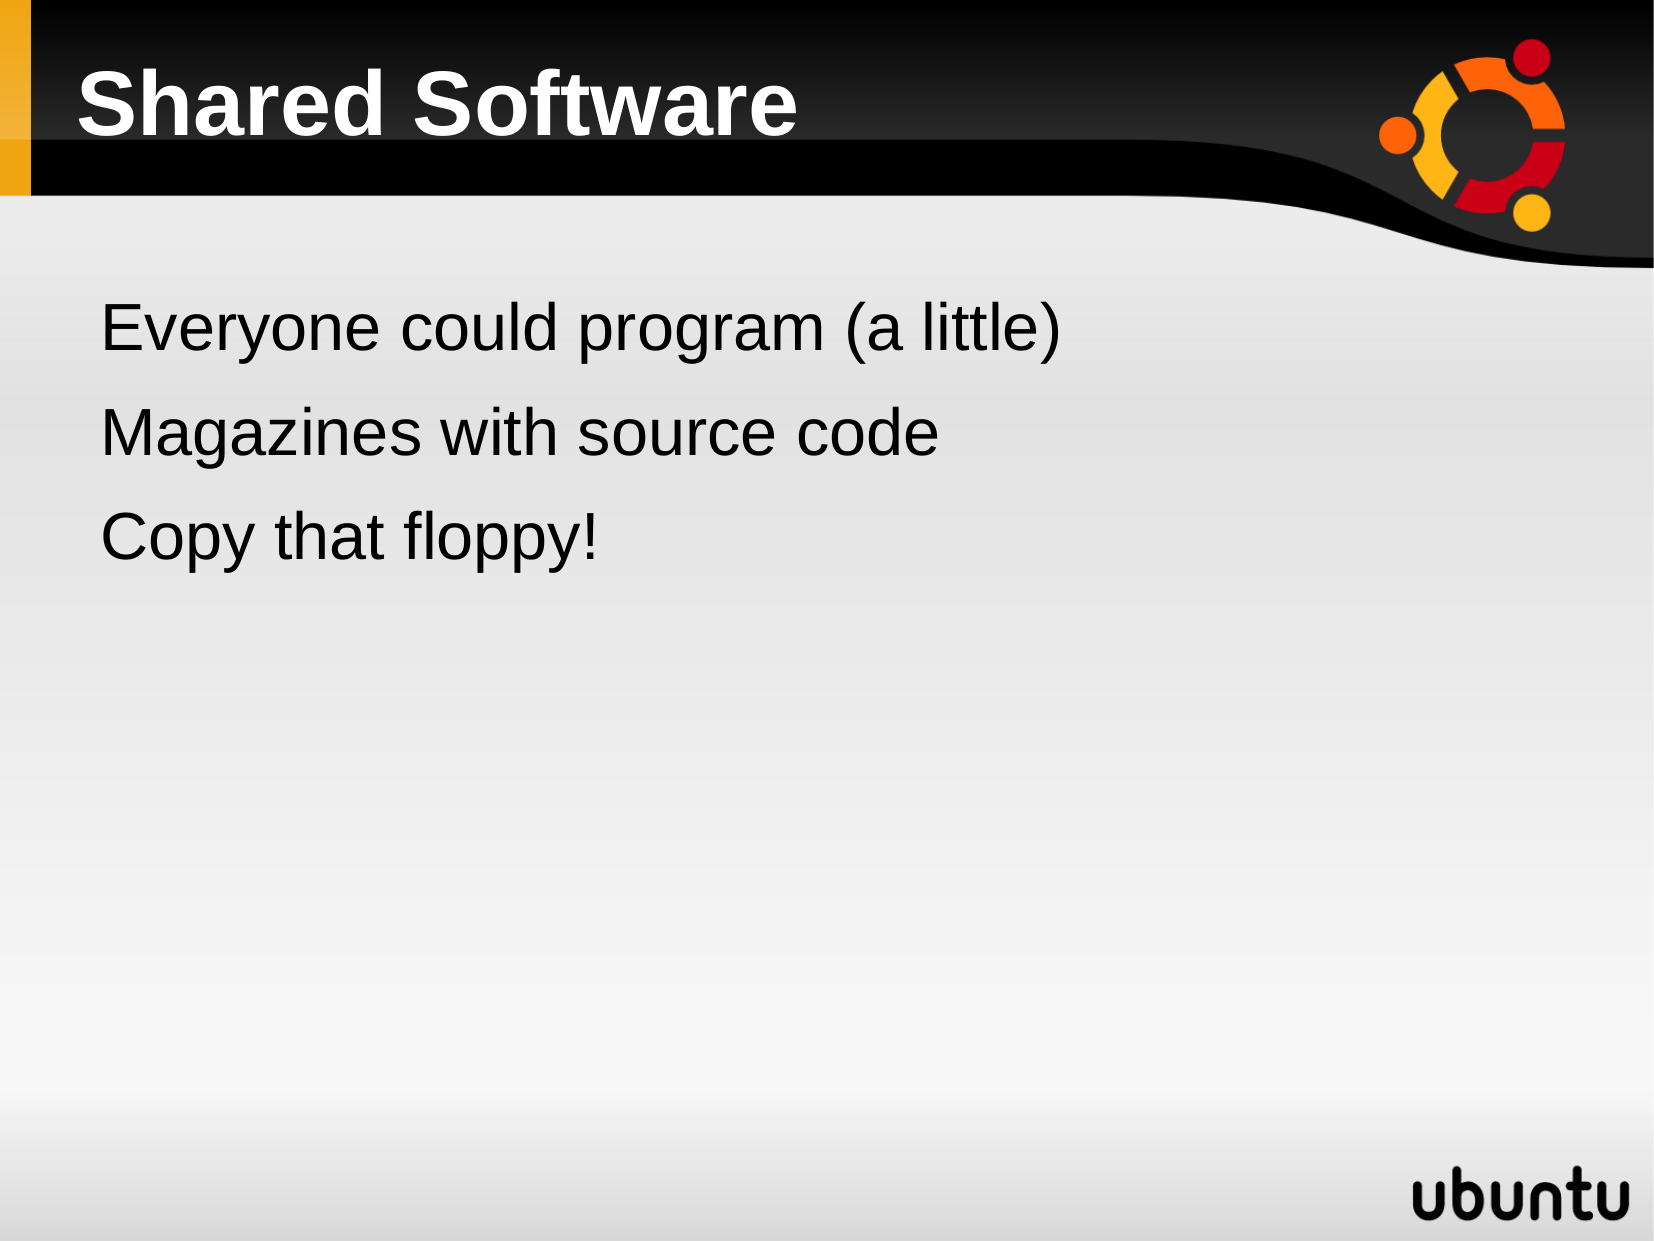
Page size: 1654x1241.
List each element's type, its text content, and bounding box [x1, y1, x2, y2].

picture [0, 0, 1654, 1241]
title Shared Software [76, 0, 1565, 208]
list Everyone could program (a little) Magazines with source code Copy that floppy! [82, 290, 1571, 1109]
